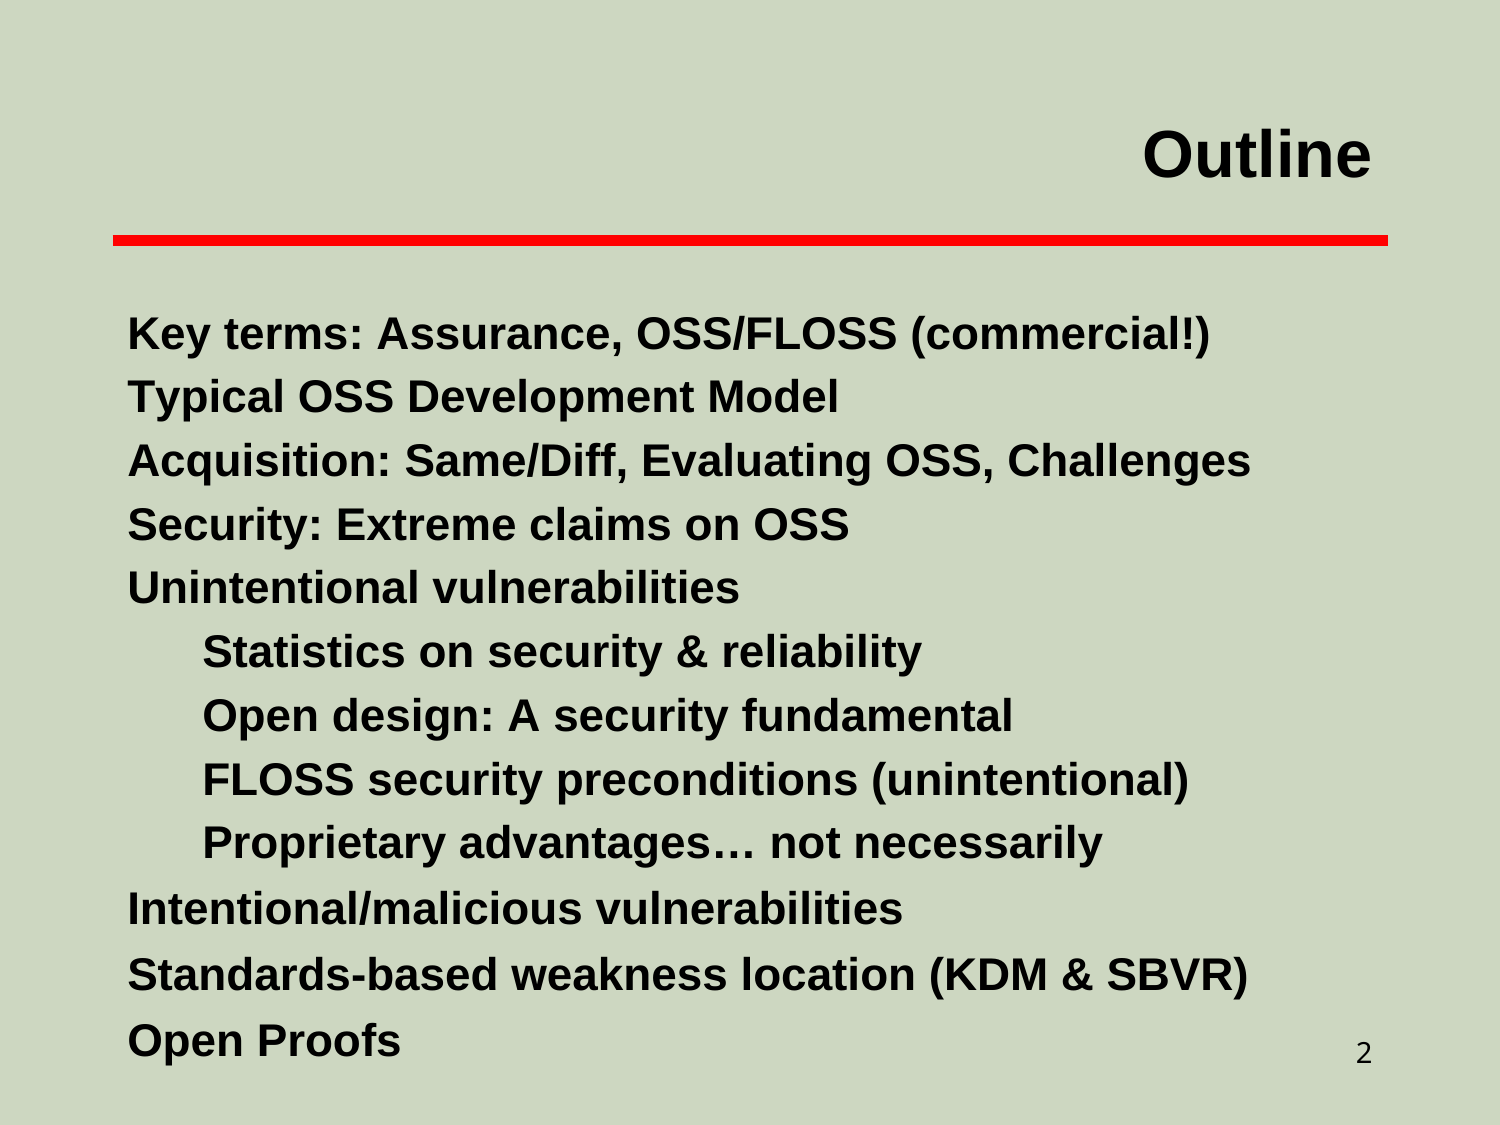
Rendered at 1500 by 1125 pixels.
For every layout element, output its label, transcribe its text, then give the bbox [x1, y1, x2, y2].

title Outline [337, 85, 1388, 224]
list Key terms: Assurance, OSS/FLOSS (commercial!) Typical OSS Development Model Acquisition: Same/Diff, Evaluating OSS, Challenges Security: Extreme claims on OSS Unintentional vulnerabilities Statistics on security & reliability Open design: A security fundamental FLOSS security preconditions (unintentional) Proprietary advantages… not necessarily Intentional/malicious vulnerabilities Standards-based weakness location (KDM & SBVR) Open Proofs [112, 299, 1388, 1074]
